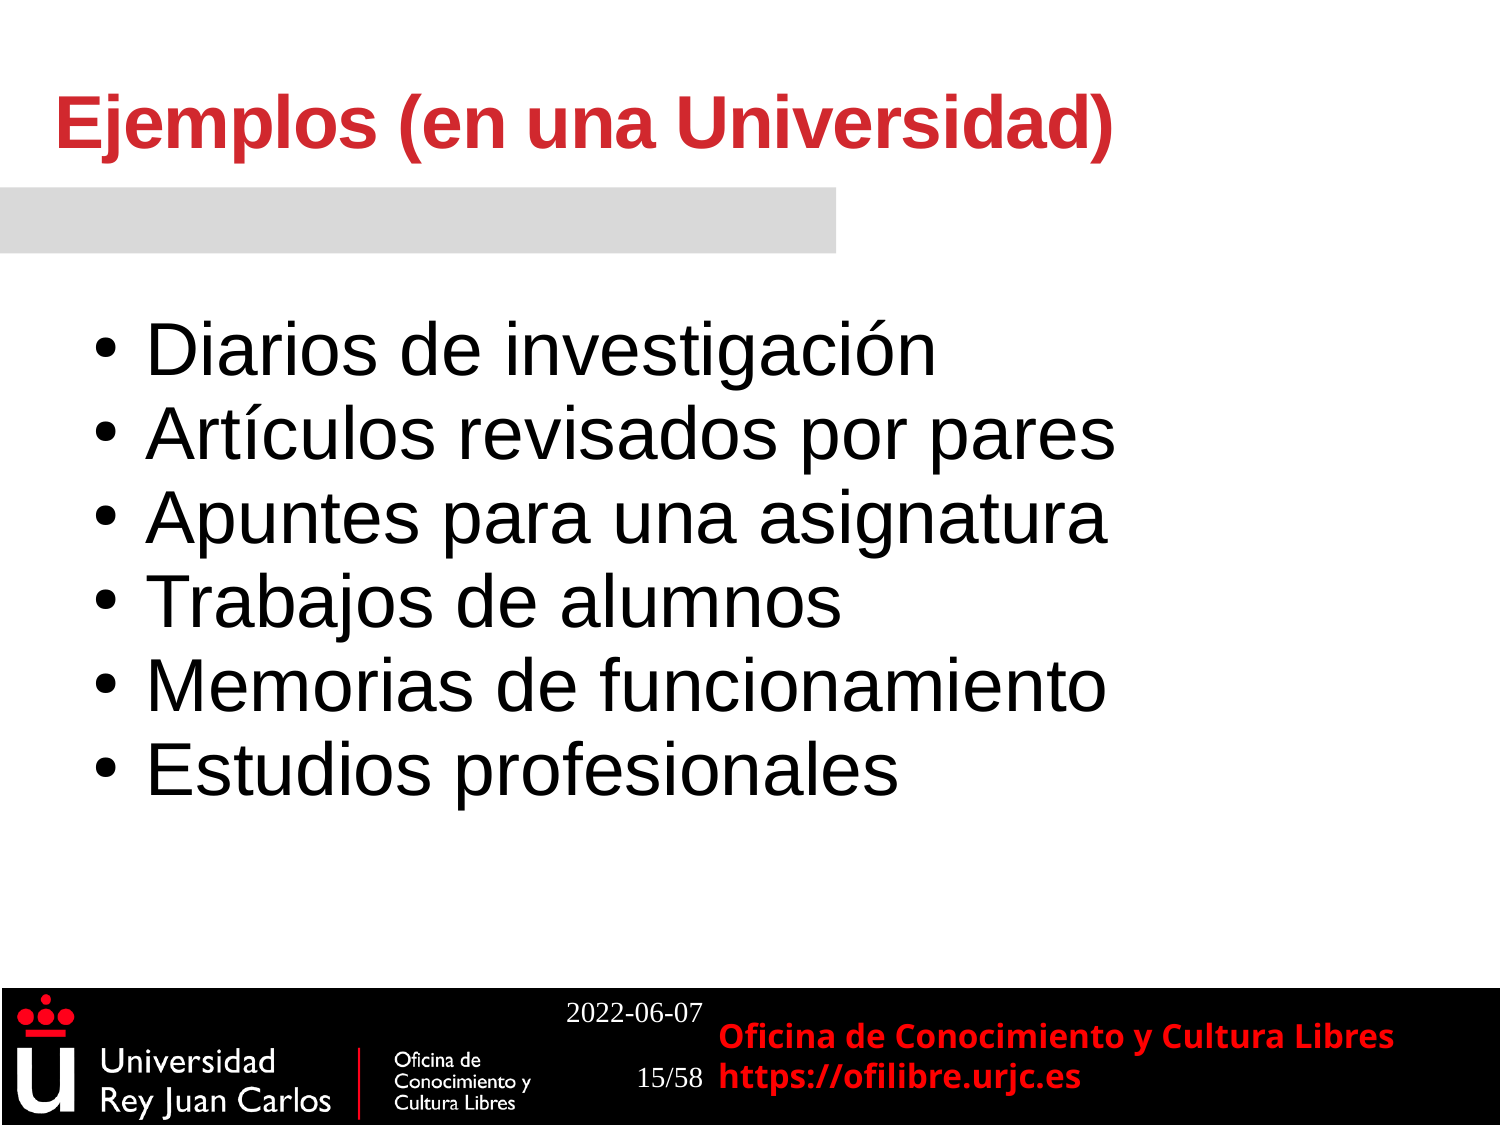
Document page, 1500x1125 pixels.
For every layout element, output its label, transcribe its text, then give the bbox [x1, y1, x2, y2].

title [75, 7, 1425, 196]
text_box Diarios de investigación Artículos revisados por pares Apuntes para una asignatura Trabajos de alumnos Memorias de funcionamiento Estudios profesionales [60, 299, 1254, 903]
picture [17, 994, 531, 1120]
text_box Ejemplos (en una Universidad) [39, 24, 1366, 172]
